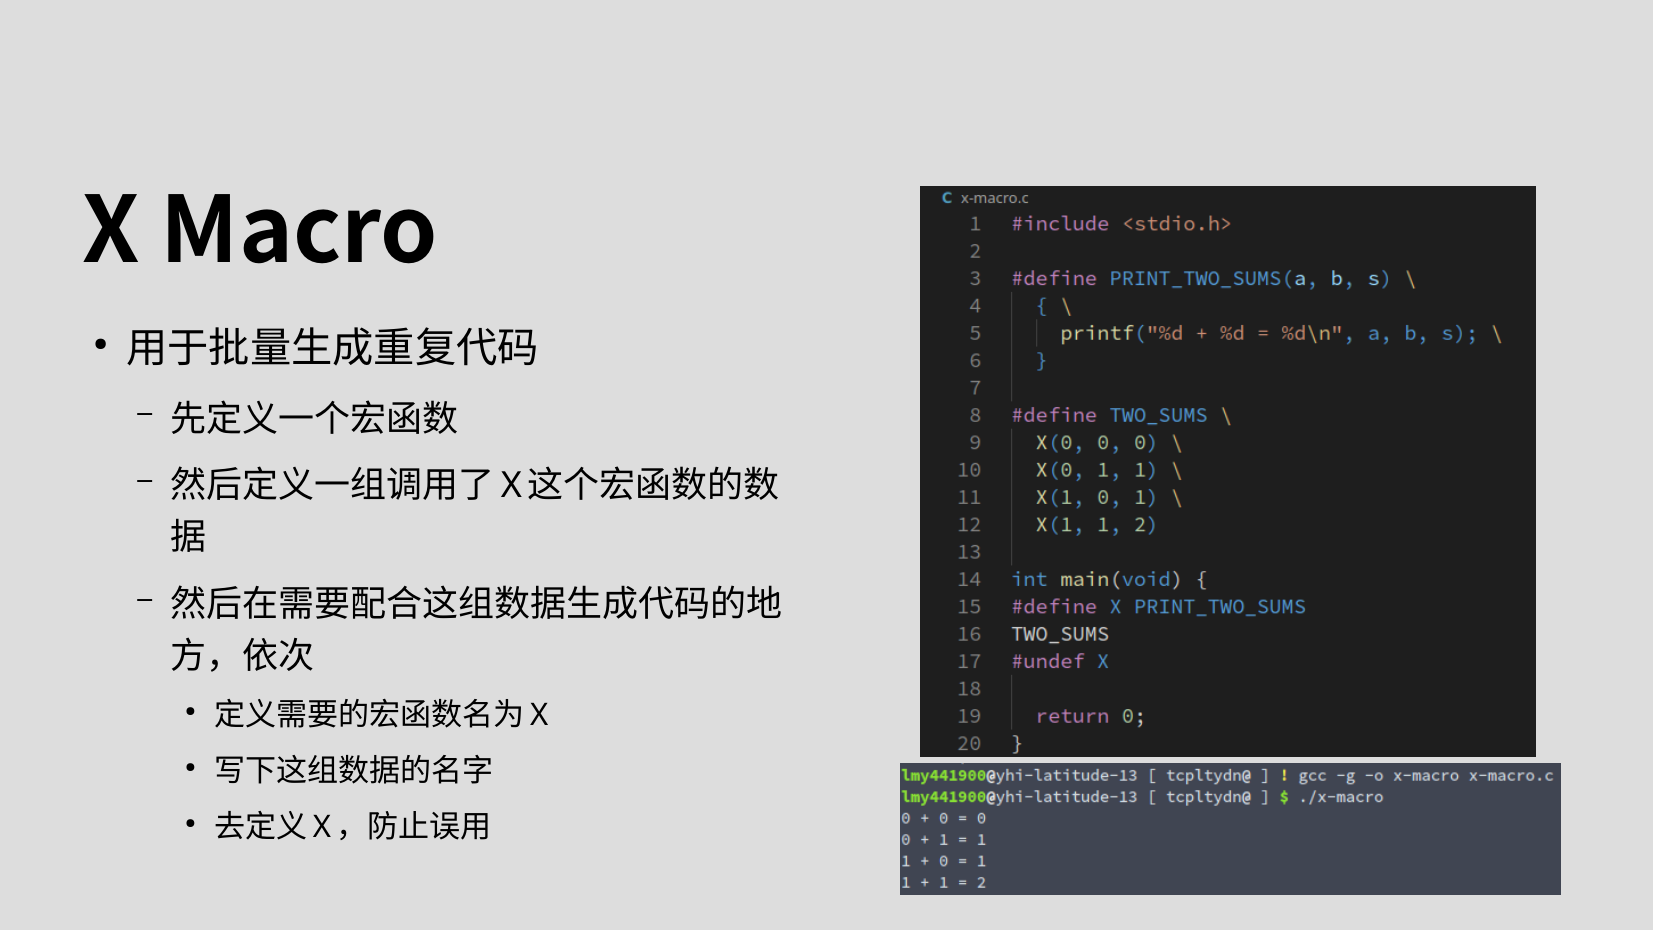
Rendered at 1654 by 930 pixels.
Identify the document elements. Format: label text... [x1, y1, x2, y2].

list 用于批量生成重复代码 先定义一个宏函数 然后定义一组调用了X这个宏函数的数据 然后在需要配合这组数据生成代码的地方，依次 定义需要的宏函数名为X 写下这组数据的名字 去定义X，防止误用 [82, 315, 809, 855]
picture [900, 763, 1561, 896]
picture [920, 186, 1536, 757]
title X Macro [82, 144, 1571, 301]
